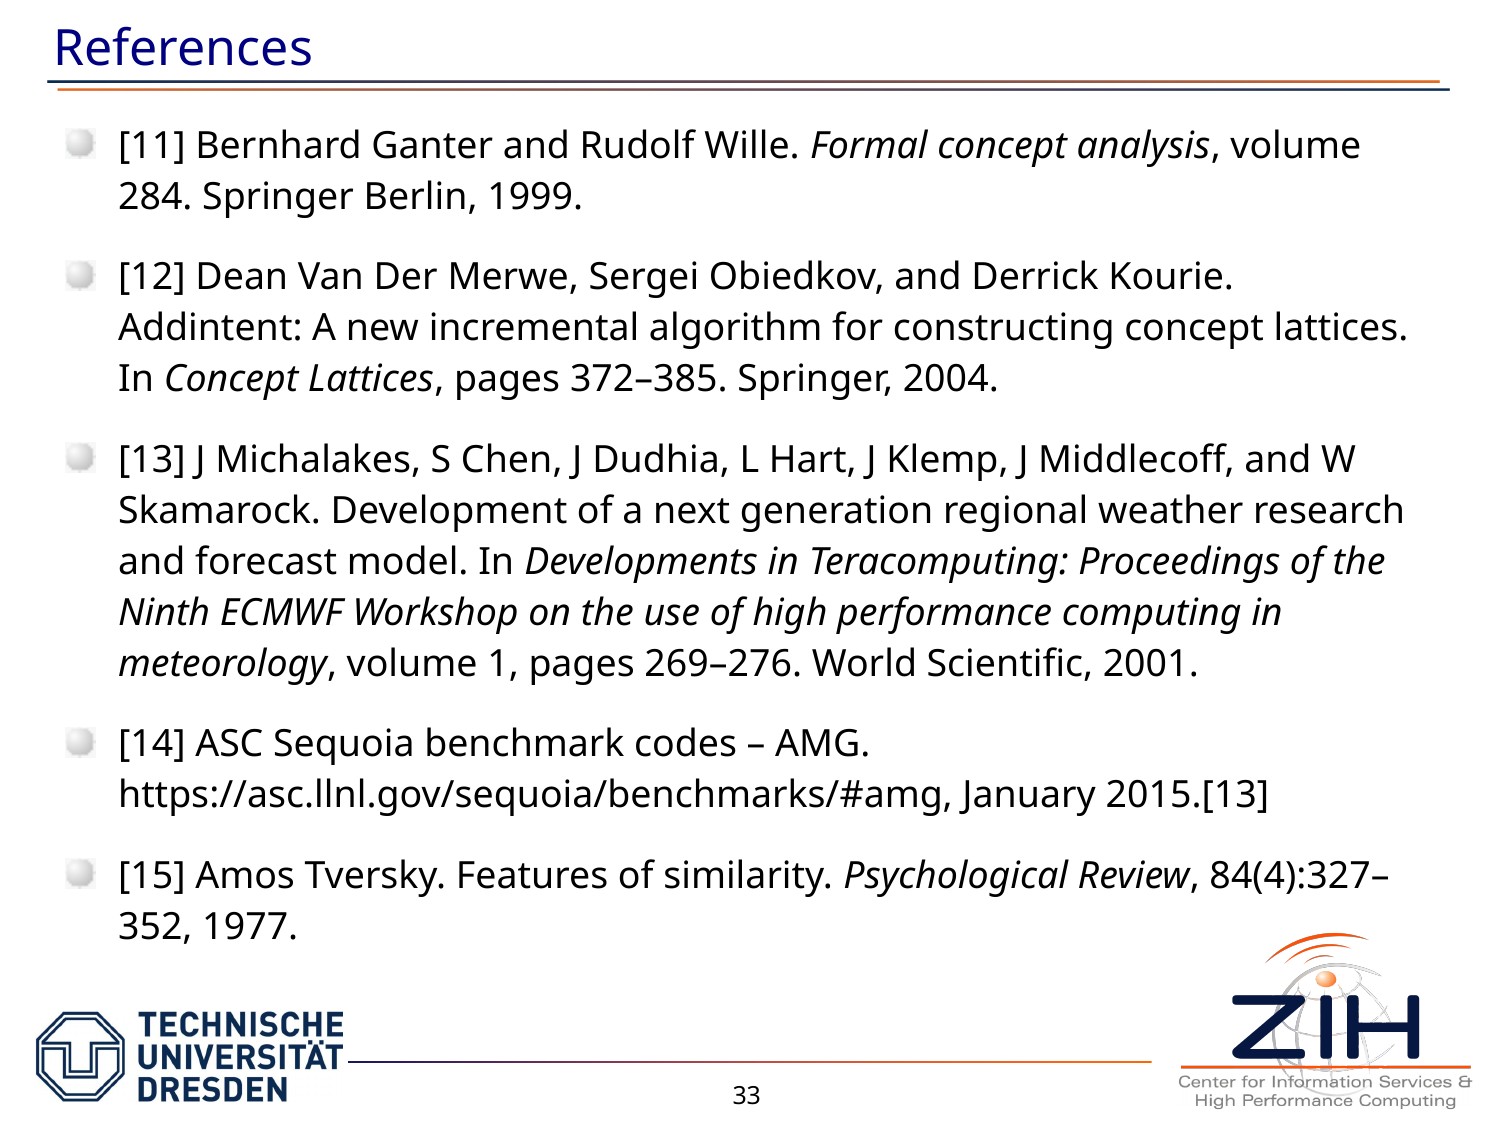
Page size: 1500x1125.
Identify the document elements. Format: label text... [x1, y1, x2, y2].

picture [1178, 933, 1473, 1110]
picture [35, 1011, 343, 1102]
title References [53, 12, 1453, 81]
list [11] Bernhard Ganter and Rudolf Wille. Formal concept analysis, volume 284. Springer Berlin, 1999. [12] Dean Van Der Merwe, Sergei Obiedkov, and Derrick Kourie. Addintent: A new incremental algorithm for constructing concept lattices. In Concept Lattices, pages 372–385. Springer, 2004. [13] J Michalakes, S Chen, J Dudhia, L Hart, J Klemp, J Middlecoff, and W Skamarock. Development of a next generation regional weather research and forecast model. In Developments in Teracomputing: Proceedings of the Ninth ECMWF Workshop on the use of high performance computing in meteorology, volume 1, pages 269–276. World Scientific, 2001. [14] ASC Sequoia benchmark codes – AMG. https://asc.llnl.gov/sequoia/benchmarks/#amg, January 2015.[13] [15] Amos Tversky. Features of similarity. Psychological Review, 84(4):327–352, 1977. [29, 118, 1418, 897]
picture [47, 80, 1450, 91]
